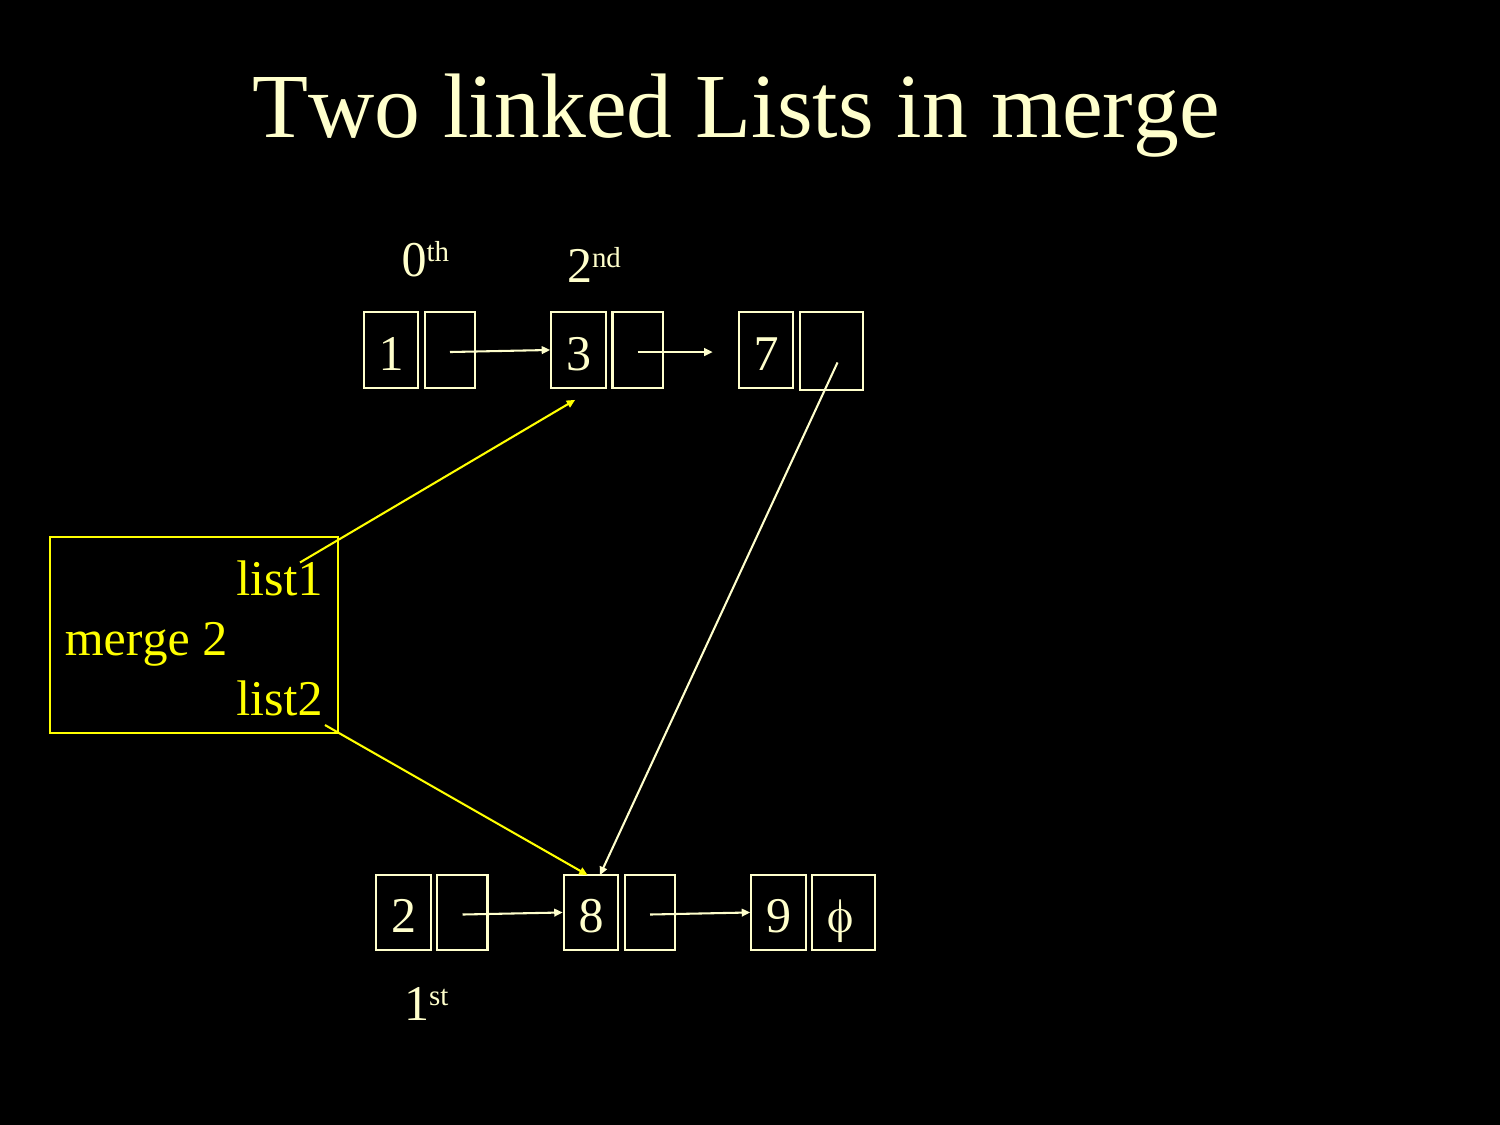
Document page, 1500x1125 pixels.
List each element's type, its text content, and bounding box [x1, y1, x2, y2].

text_box 1 [363, 312, 419, 388]
text_box 7 [738, 312, 794, 388]
text_box 9 [751, 874, 806, 951]
text_box 2nd [552, 224, 662, 301]
text_box 2 [376, 874, 431, 951]
title Two linked Lists in merge [8, 47, 1467, 165]
text_box 1st [389, 962, 489, 1038]
text_box 8 [563, 874, 619, 951]
text_box 3 [551, 312, 606, 388]
text_box list1 merge 2 list2 [50, 537, 338, 733]
text_box  [812, 874, 876, 951]
text_box 0th [386, 219, 477, 295]
